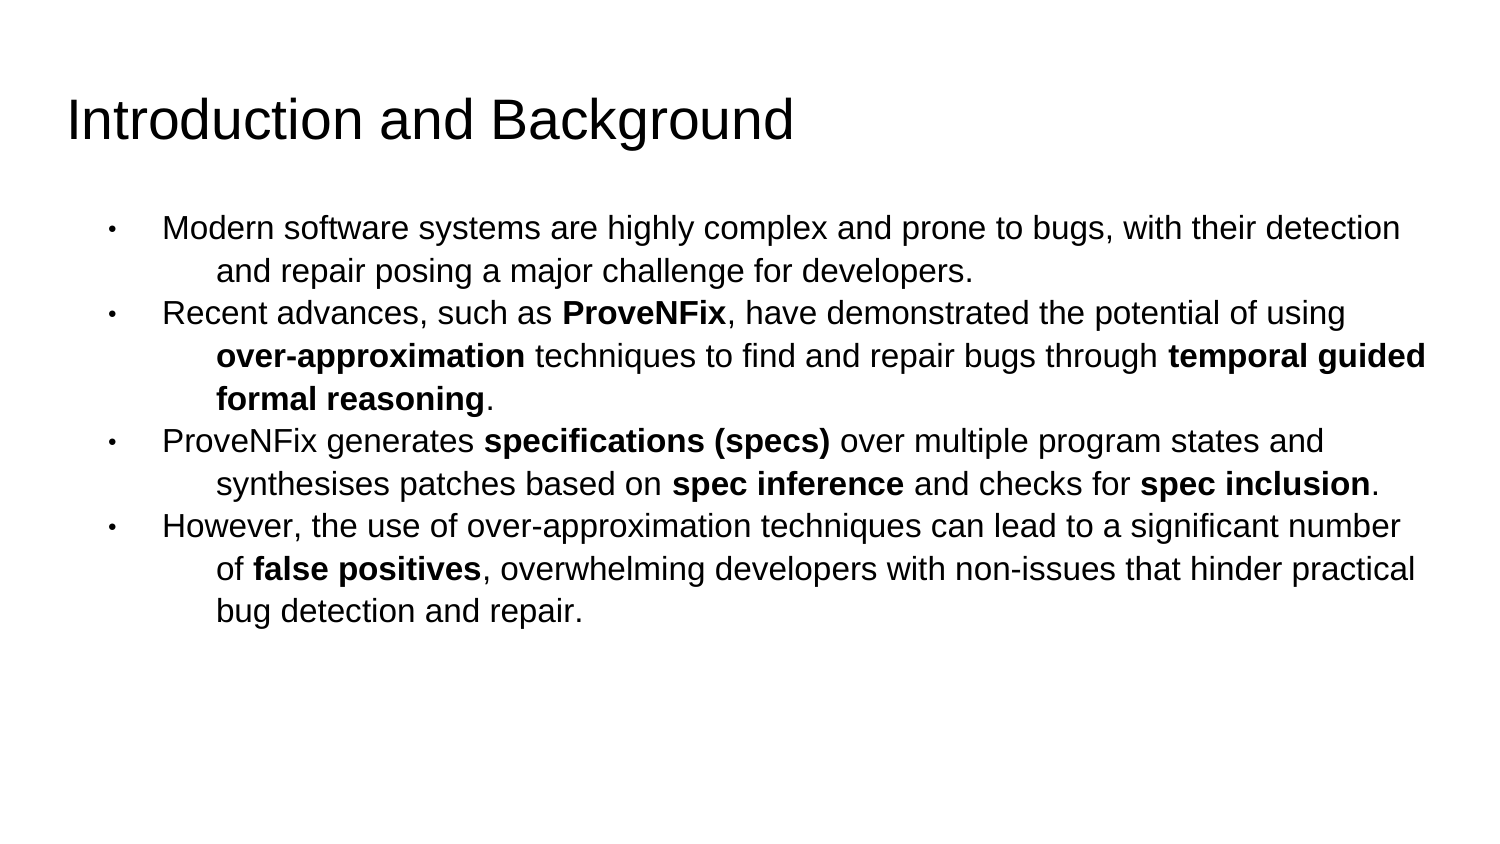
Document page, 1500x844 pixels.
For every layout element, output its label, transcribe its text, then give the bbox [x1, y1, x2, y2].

title Introduction and Background [51, 72, 1449, 167]
list Modern software systems are highly complex and prone to bugs, with their detection and repair posing a major challenge for developers. Recent advances, such as ProveNFix, have demonstrated the potential of using over-approximation techniques to find and repair bugs through temporal guided formal reasoning. ProveNFix generates specifications (specs) over multiple program states and synthesises patches based on spec inference and checks for spec inclusion. However, the use of over-approximation techniques can lead to a significant number of false positives, overwhelming developers with non-issues that hinder practical bug detection and repair. [51, 189, 1449, 750]
